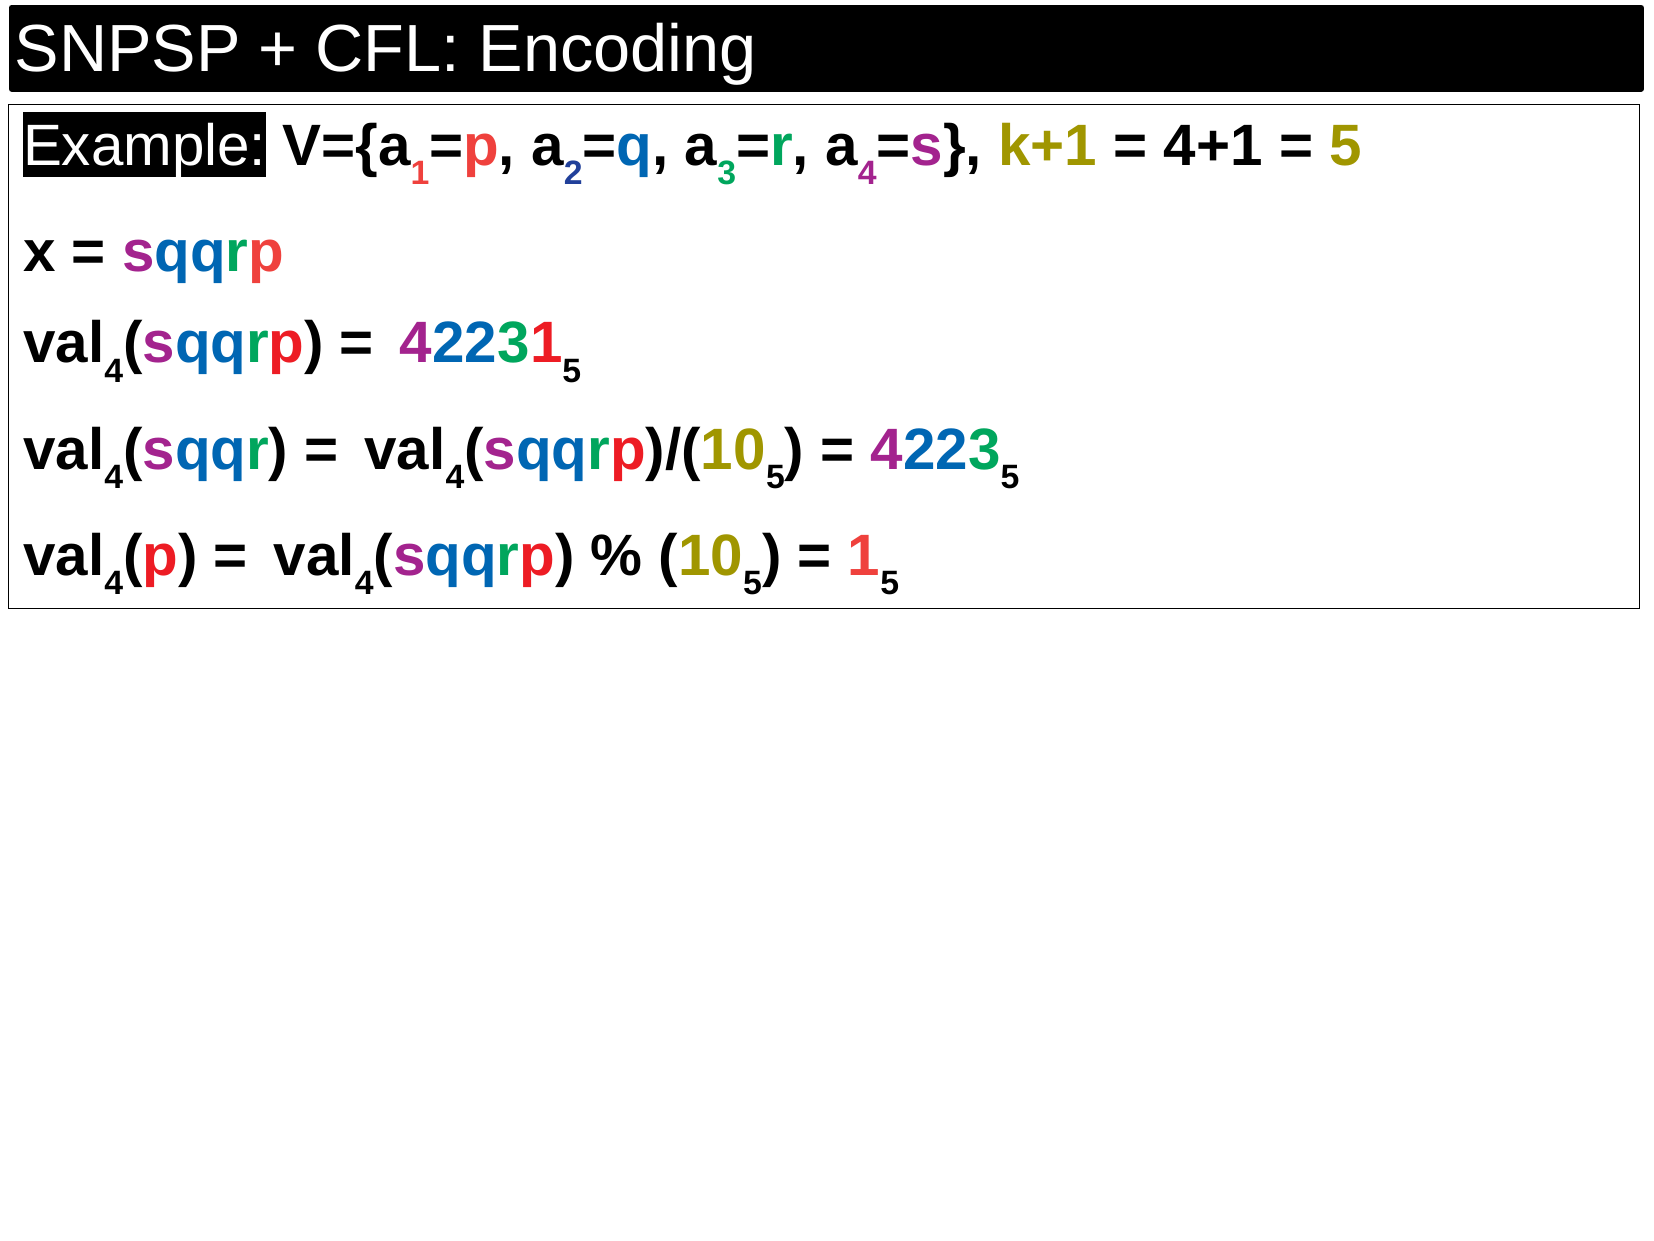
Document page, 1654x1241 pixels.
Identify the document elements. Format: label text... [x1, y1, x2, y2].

title SNPSP + CFL: Encoding [11, 7, 1642, 89]
text_box Example: V={a1=p, a2=q, a3=r, a4=s}, k+1 = 4+1 = 5 x = sqqrp val4(sqqrp) = 422315 val4(sqqr) = val4(sqqrp)/(105) = 42235 val4(p) = val4(sqqrp) % (105) = 15 [8, 104, 1640, 609]
